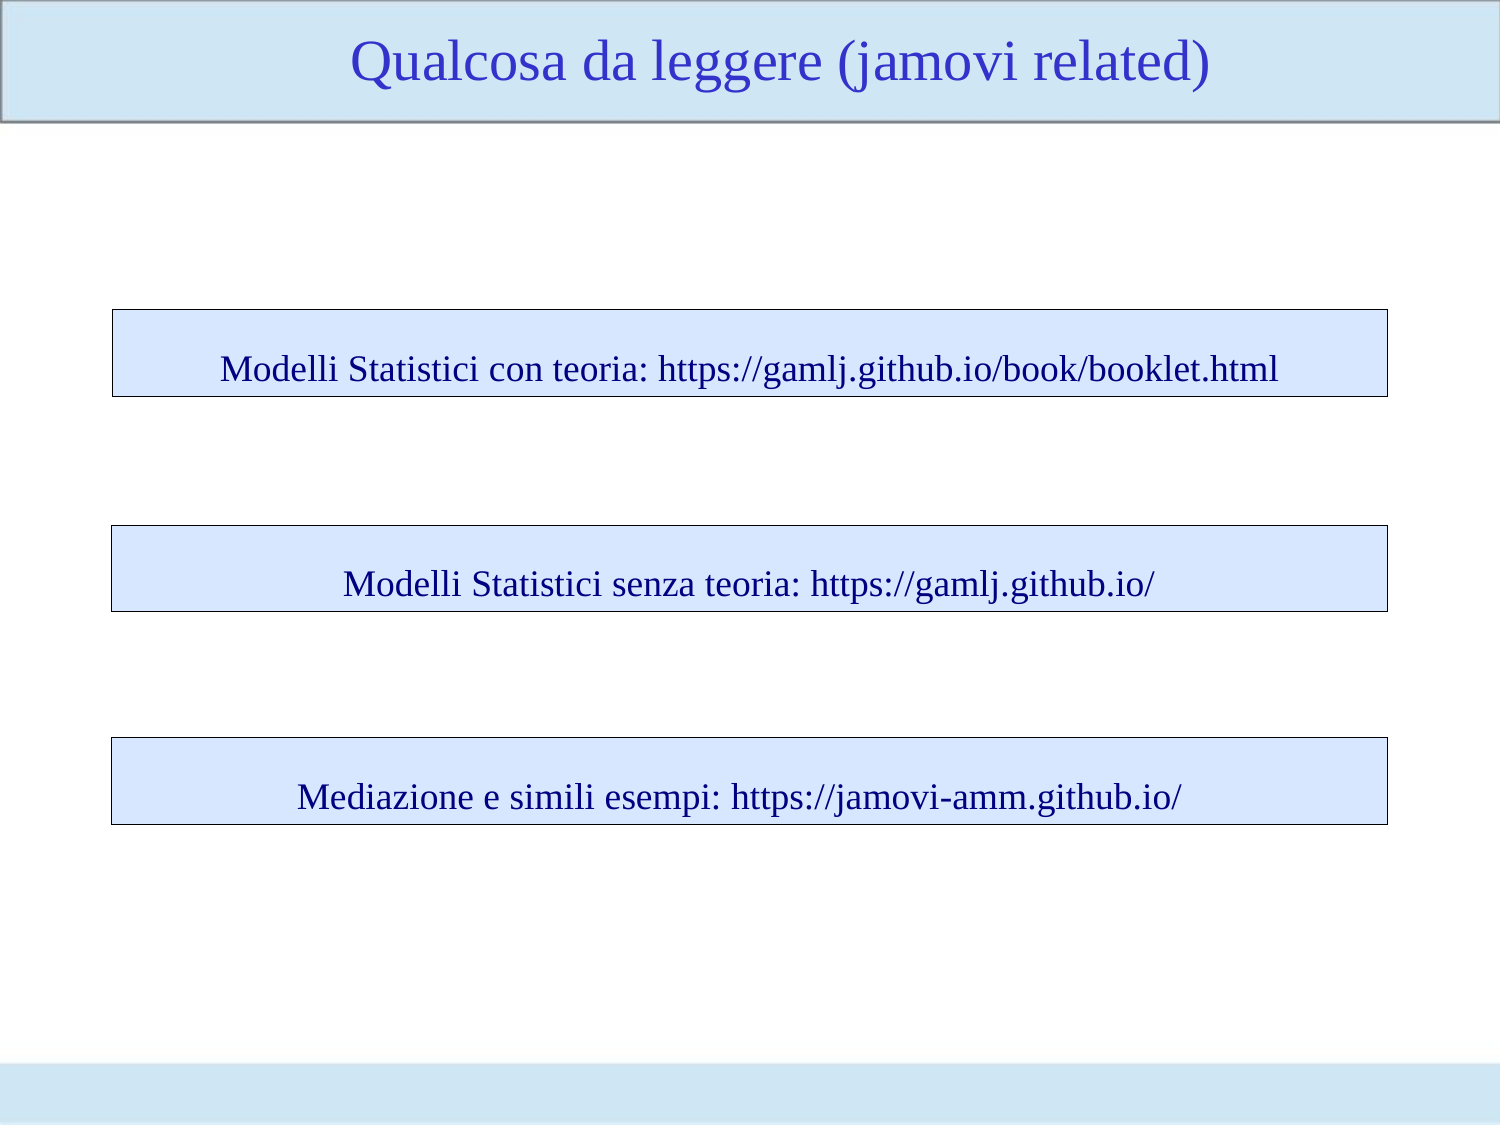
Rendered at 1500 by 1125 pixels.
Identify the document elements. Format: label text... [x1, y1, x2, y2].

text_box Modelli Statistici con teoria: https://gamlj.github.io/book/booklet.html [112, 309, 1388, 397]
text_box Modelli Statistici senza teoria: https://gamlj.github.io/ [111, 525, 1388, 612]
text_box Mediazione e simili esempi: https://jamovi-amm.github.io/ [111, 737, 1388, 825]
picture [0, 0, 1500, 1125]
title Qualcosa da leggere (jamovi related) [249, 13, 1313, 101]
